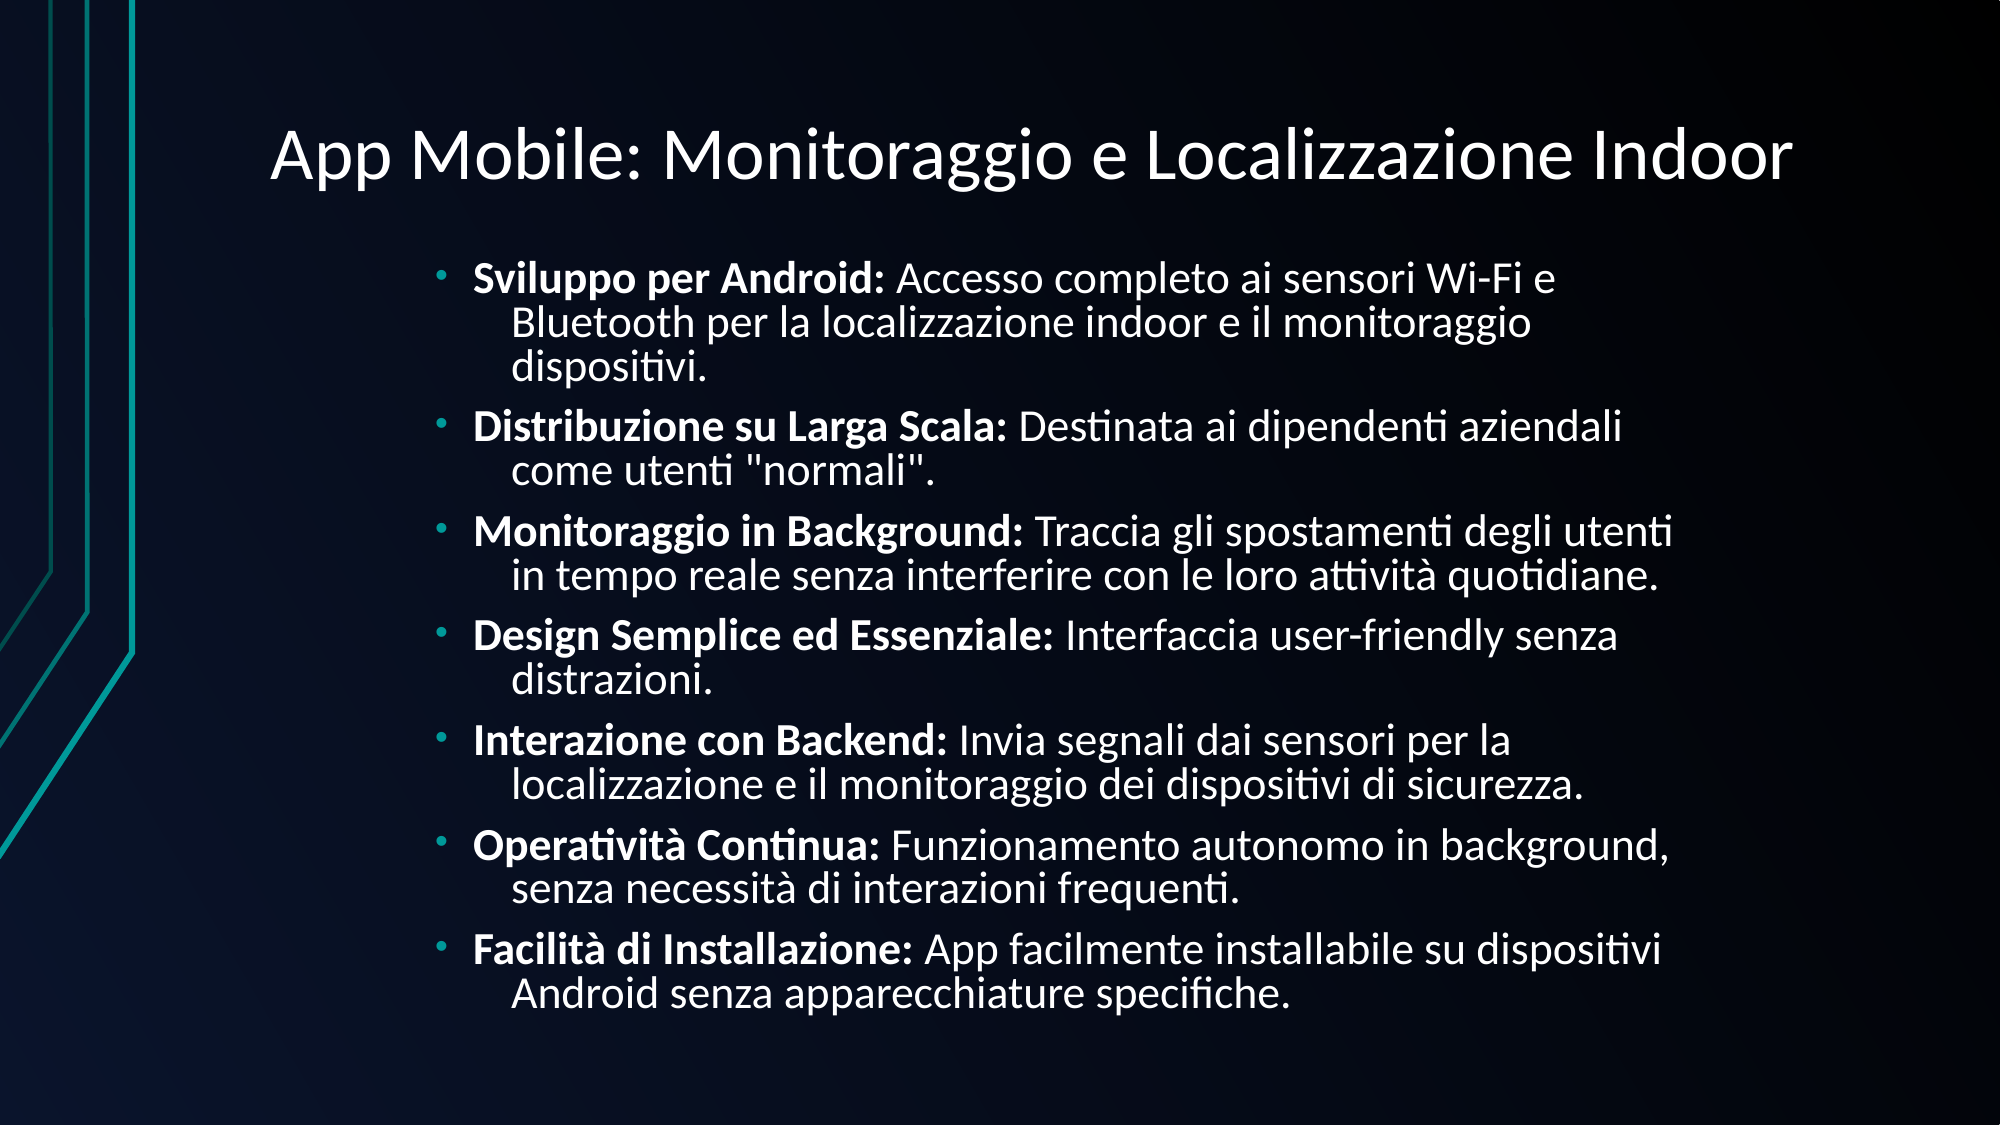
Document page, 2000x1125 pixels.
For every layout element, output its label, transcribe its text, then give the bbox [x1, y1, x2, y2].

text_box App Mobile: Monitoraggio e Localizzazione Indoor [238, 97, 1877, 204]
list Sviluppo per Android: Accesso completo ai sensori Wi-Fi e Bluetooth per la localizzazione indoor e il monitoraggio dispositivi. Distribuzione su Larga Scala: Destinata ai dipendenti aziendali come utenti "normali". Monitoraggio in Background: Traccia gli spostamenti degli utenti in tempo reale senza interferire con le loro attività quotidiane. Design Semplice ed Essenziale: Interfaccia user-friendly senza distrazioni. Interazione con Backend: Invia segnali dai sensori per la localizzazione e il monitoraggio dei dispositivi di sicurezza. Operatività Continua: Funzionamento autonomo in background, senza necessità di interazioni frequenti. Facilità di Installazione: App facilmente installabile su dispositivi Android senza apparecchiature specifiche. [291, 248, 1709, 1028]
